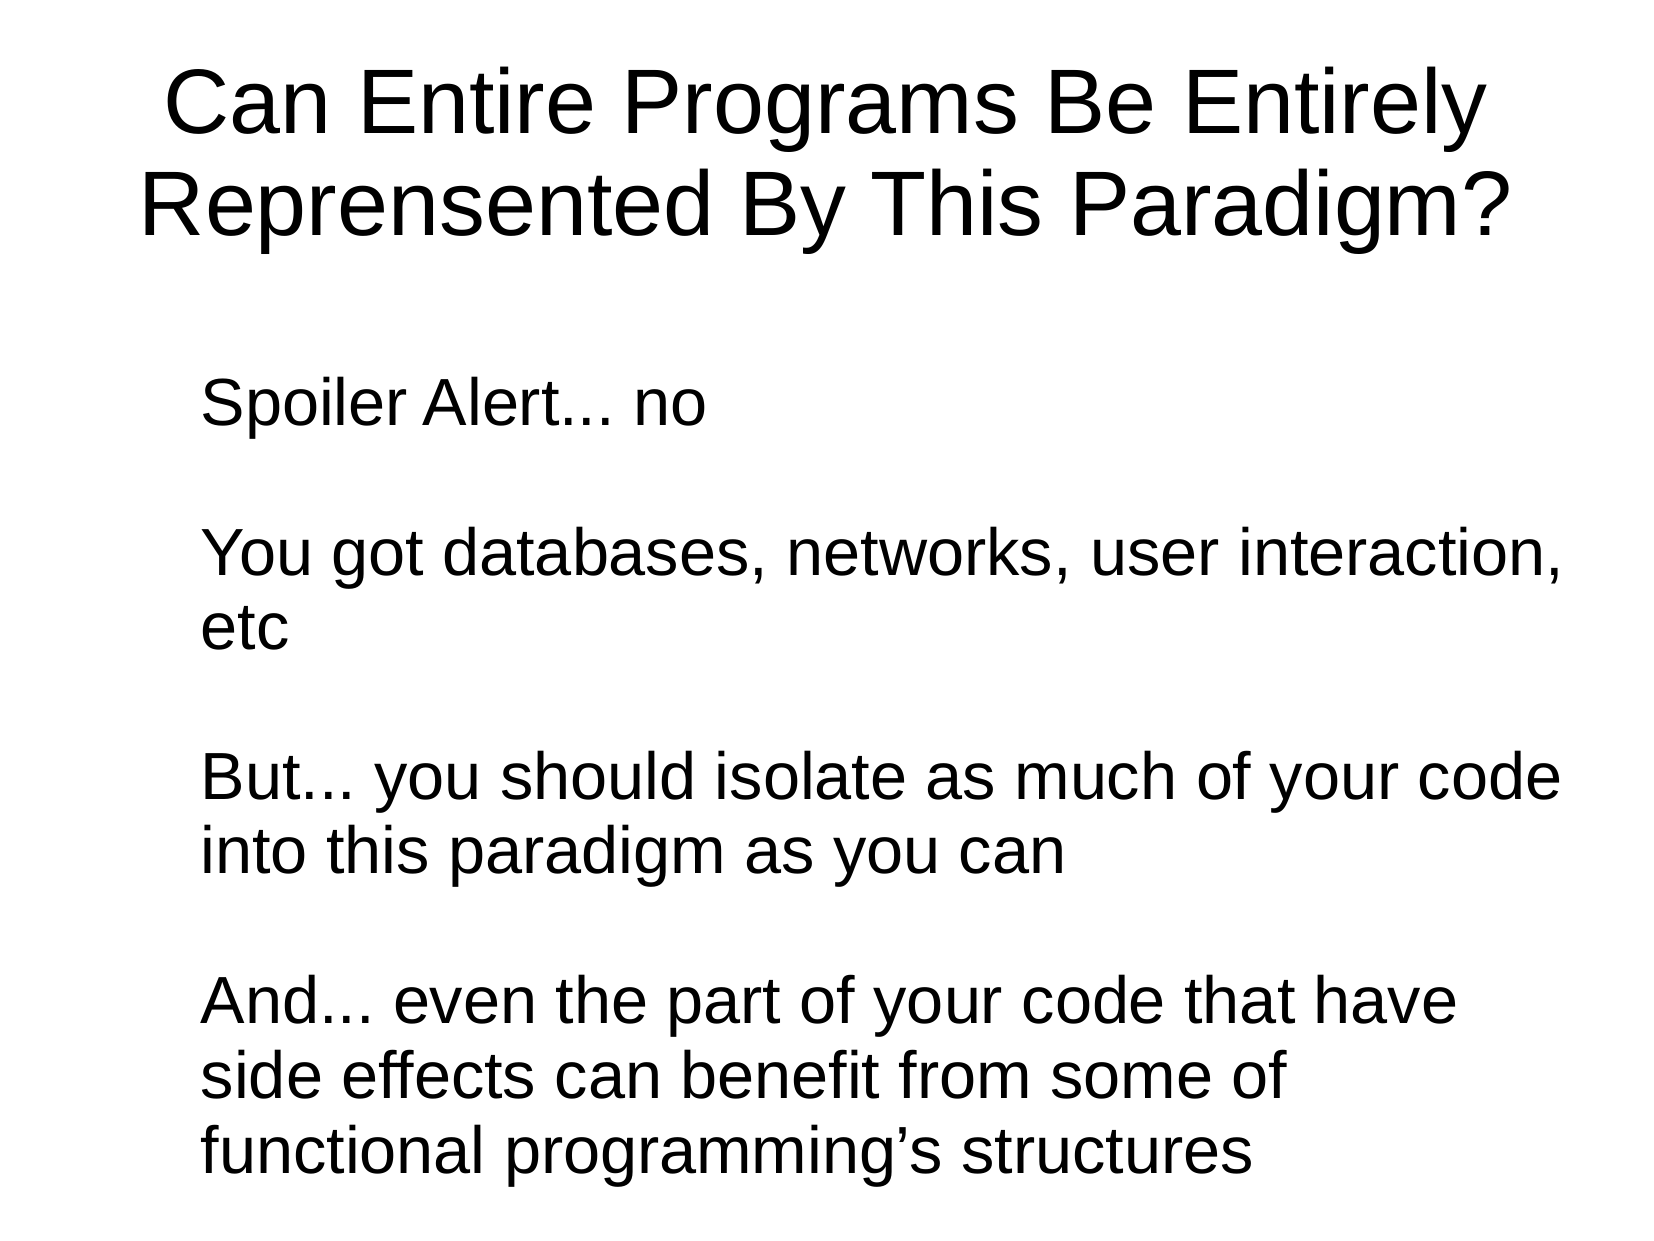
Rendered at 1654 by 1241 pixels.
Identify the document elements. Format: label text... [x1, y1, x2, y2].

subtitle Spoiler Alert... no You got databases, networks, user interaction, etc But... you should isolate as much of your code into this paradigm as you can And... even the part of your code that have side effects can benefit from some of functional programming’s structures [82, 290, 1571, 1188]
title Can Entire Programs Be Entirely Reprensented By This Paradigm? [82, 49, 1571, 257]
